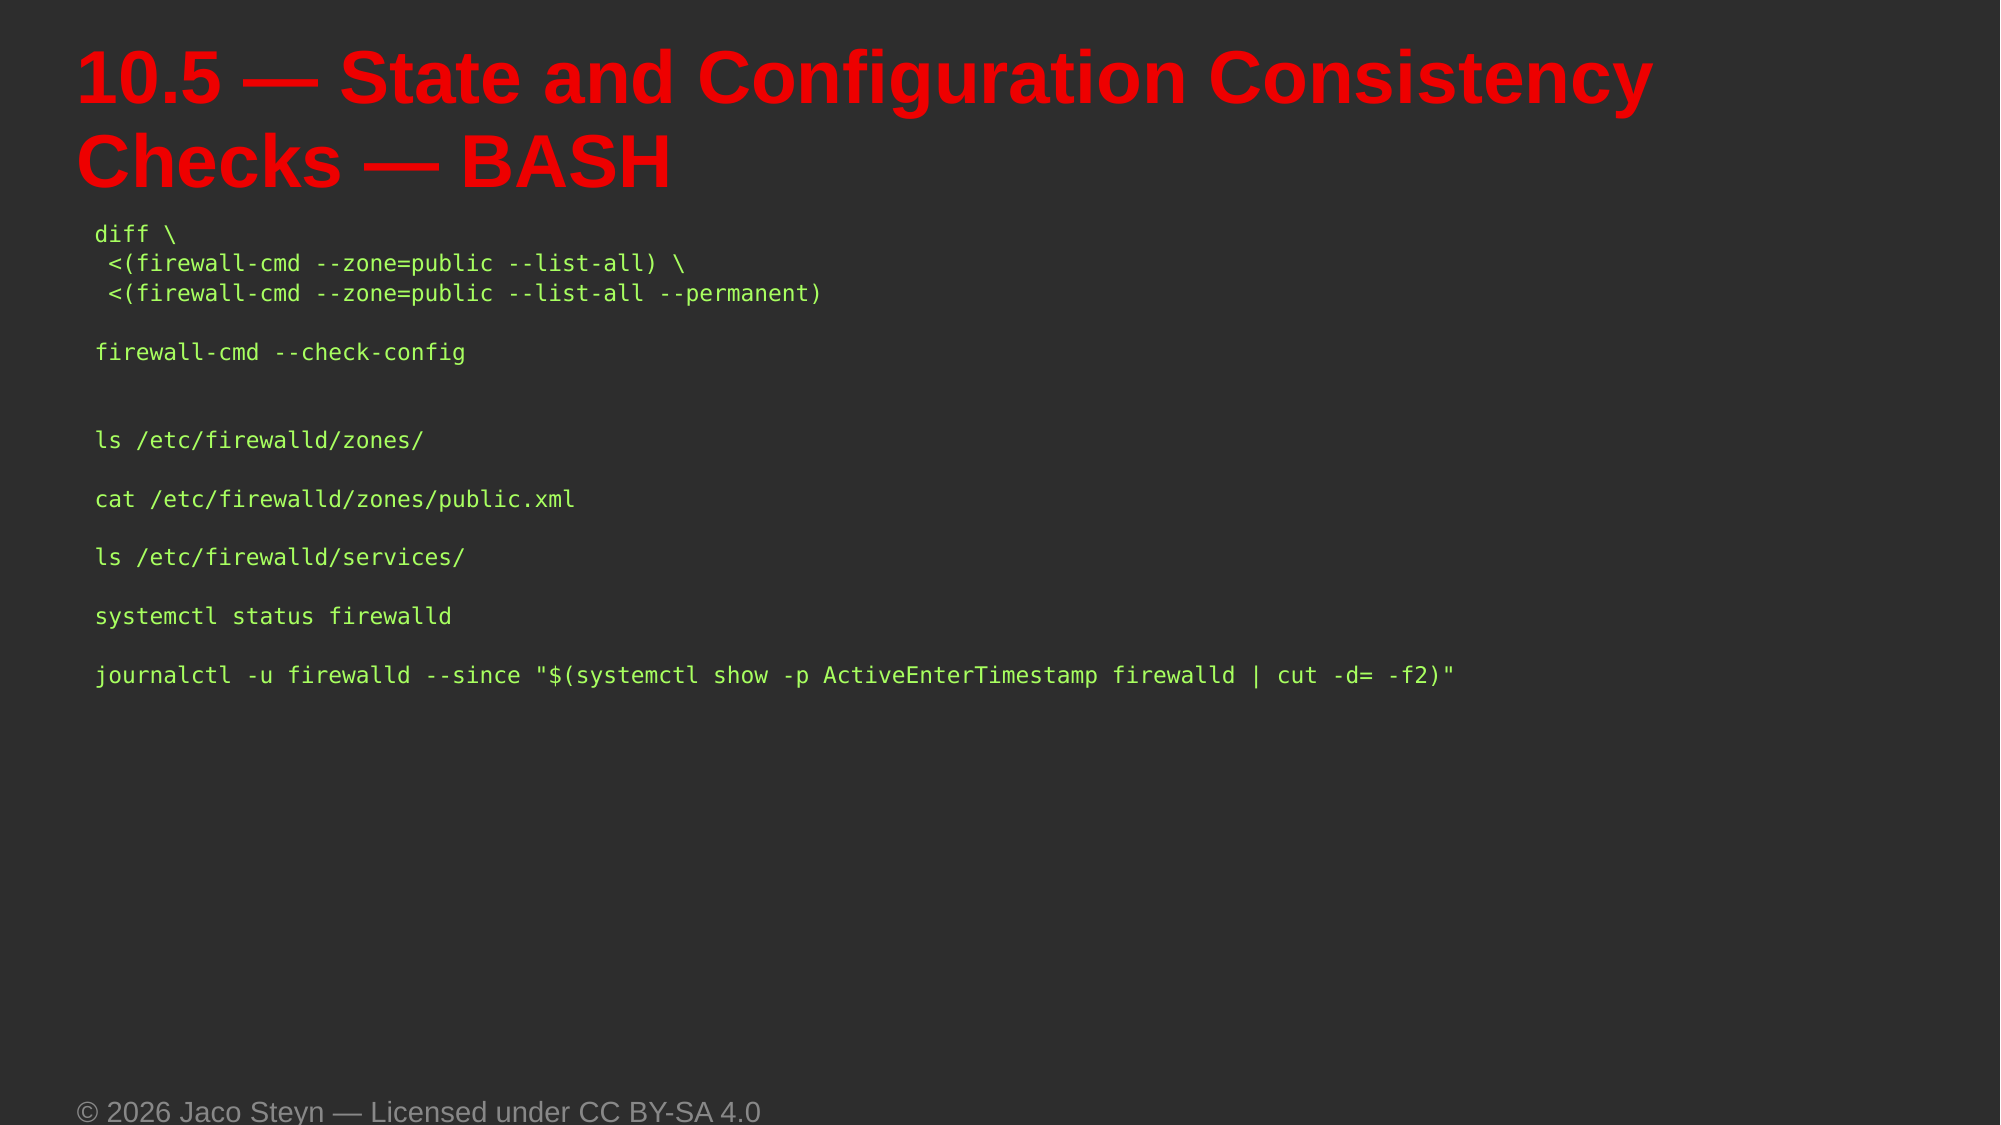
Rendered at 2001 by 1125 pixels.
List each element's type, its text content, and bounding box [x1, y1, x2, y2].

text_box 10.5 — State and Configuration Consistency Checks — BASH [59, 23, 1942, 178]
text_box diff \ <(firewall-cmd --zone=public --list-all) \ <(firewall-cmd --zone=public --list-all --permanent) firewall-cmd --check-config ls /etc/firewalld/zones/ cat /etc/firewalld/zones/public.xml ls /etc/firewalld/services/ systemctl status firewalld journalctl -u firewalld --since "$(systemctl show -p ActiveEnterTimestamp firewalld | cut -d= -f2)" [59, 194, 1942, 1052]
text_box © 2026 Jaco Steyn — Licensed under CC BY-SA 4.0 [59, 1083, 1942, 1120]
